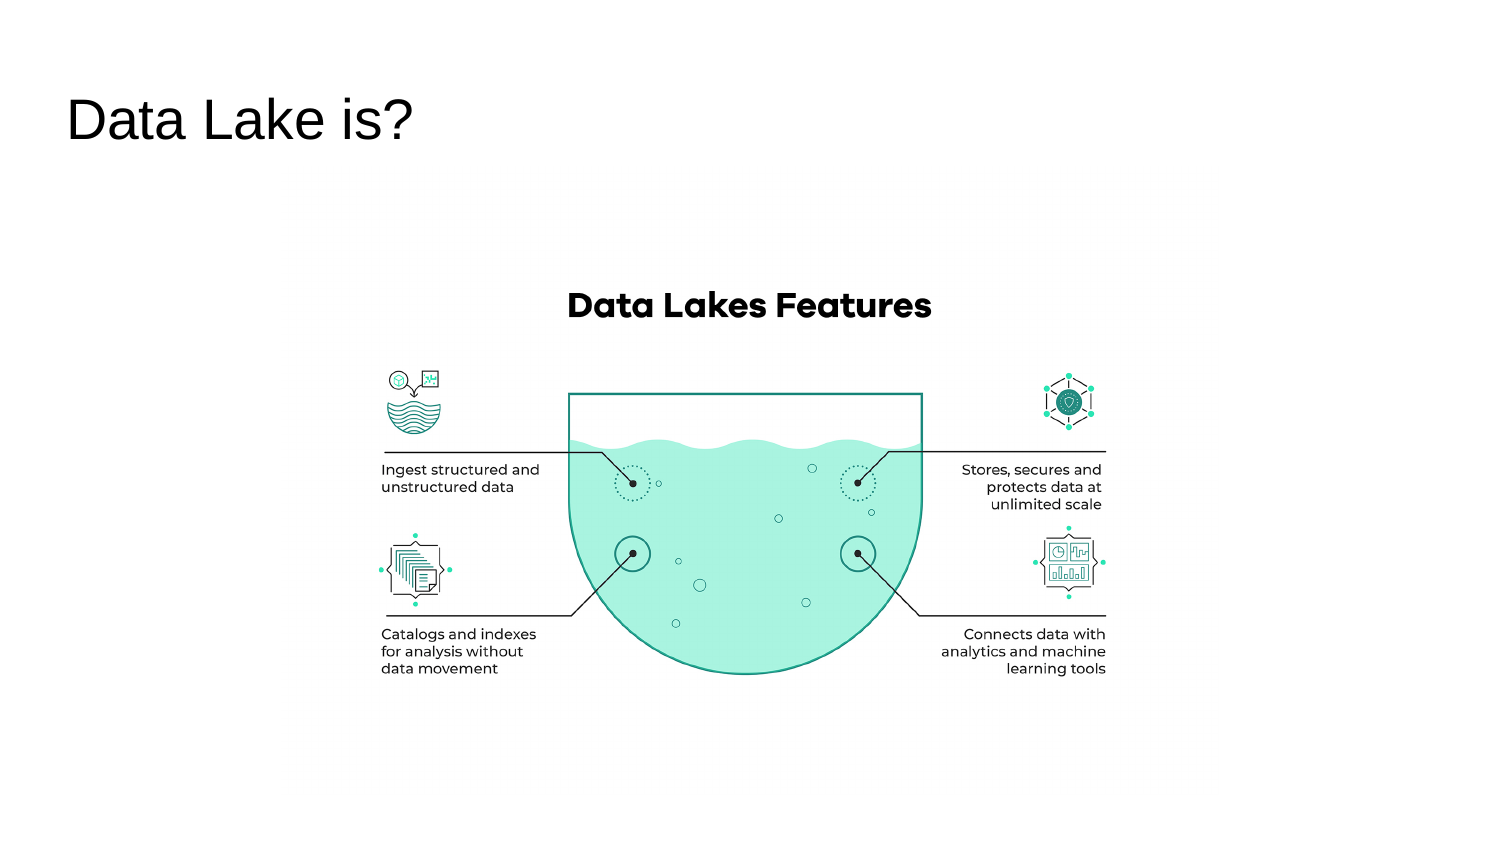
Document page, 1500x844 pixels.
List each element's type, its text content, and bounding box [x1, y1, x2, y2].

title Data Lake is? [51, 72, 1449, 167]
picture [281, 166, 1219, 795]
